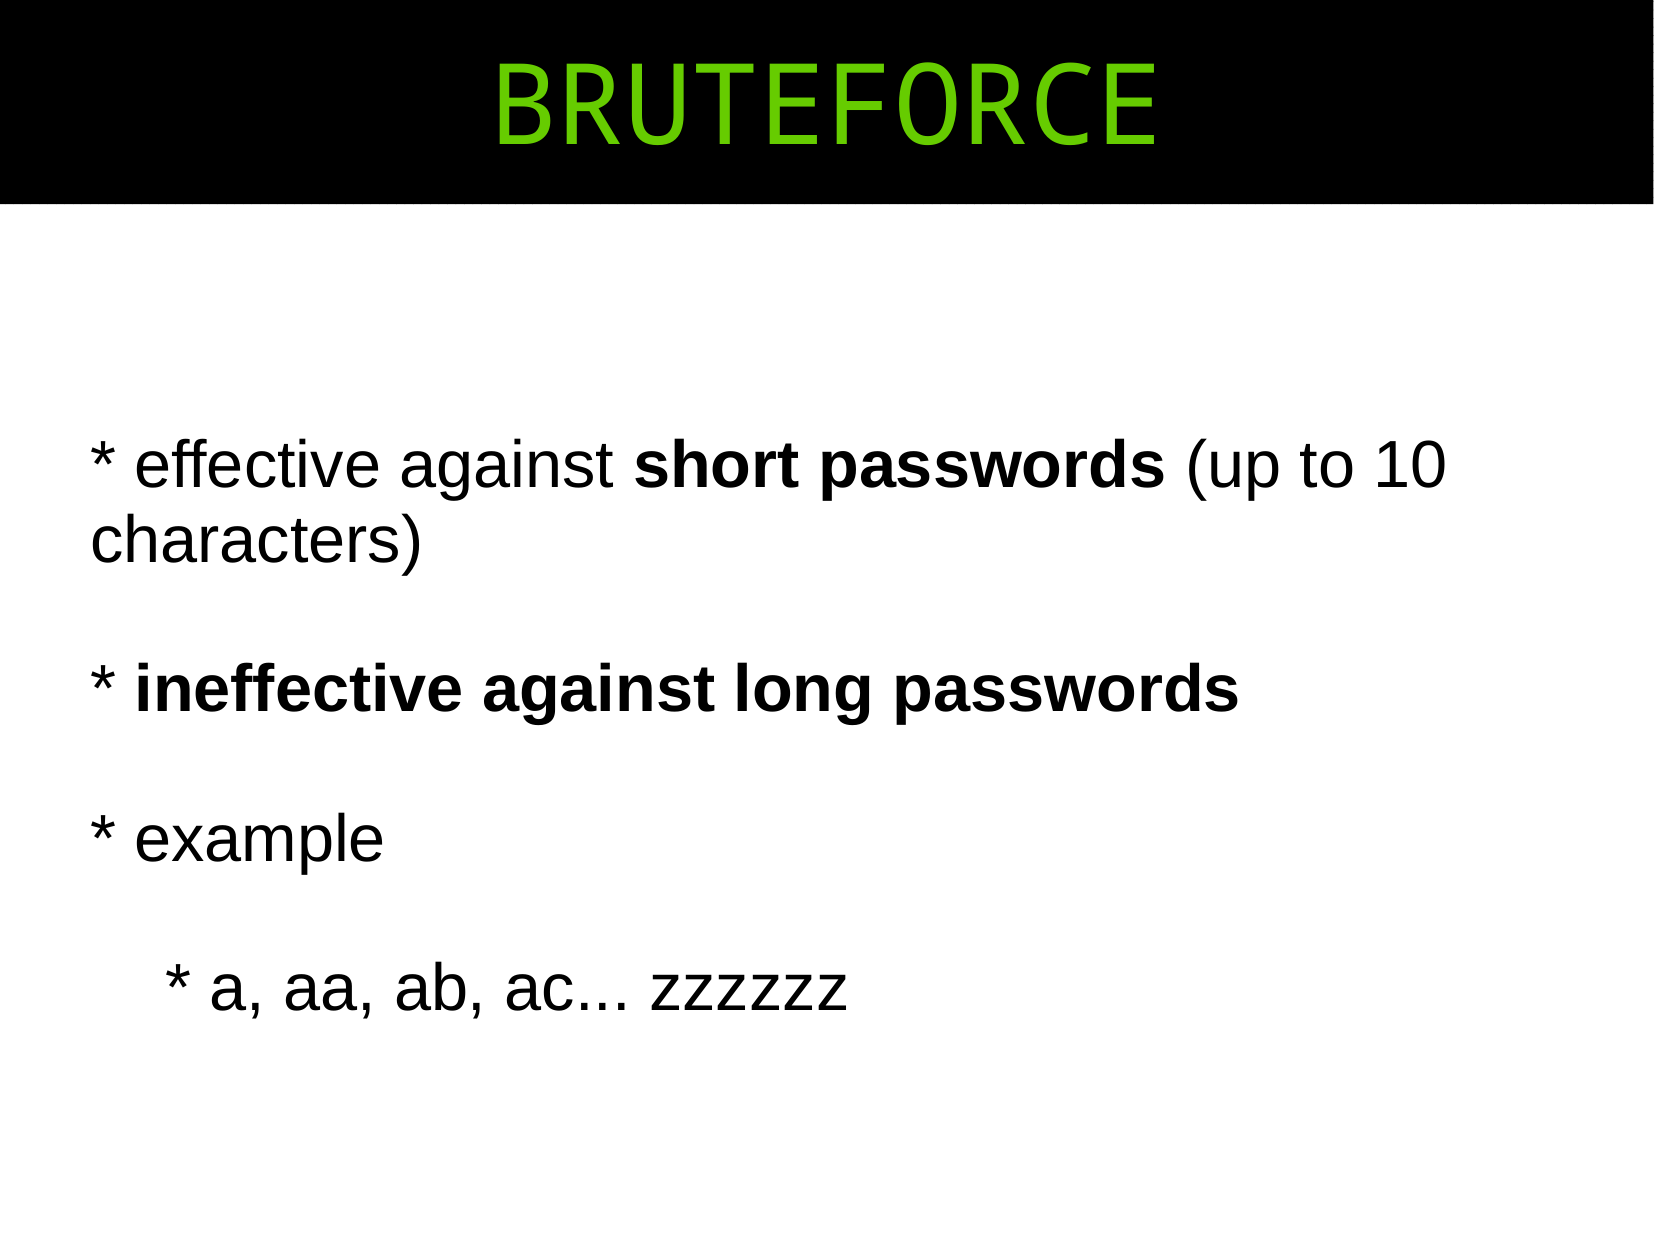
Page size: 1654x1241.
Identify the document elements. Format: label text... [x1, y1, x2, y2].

title BRUTEFORCE [0, 0, 1654, 205]
subtitle * effective against short passwords (up to 10 characters) * ineffective against long passwords * example * a, aa, ab, ac... zzzzzz [90, 305, 1621, 1146]
